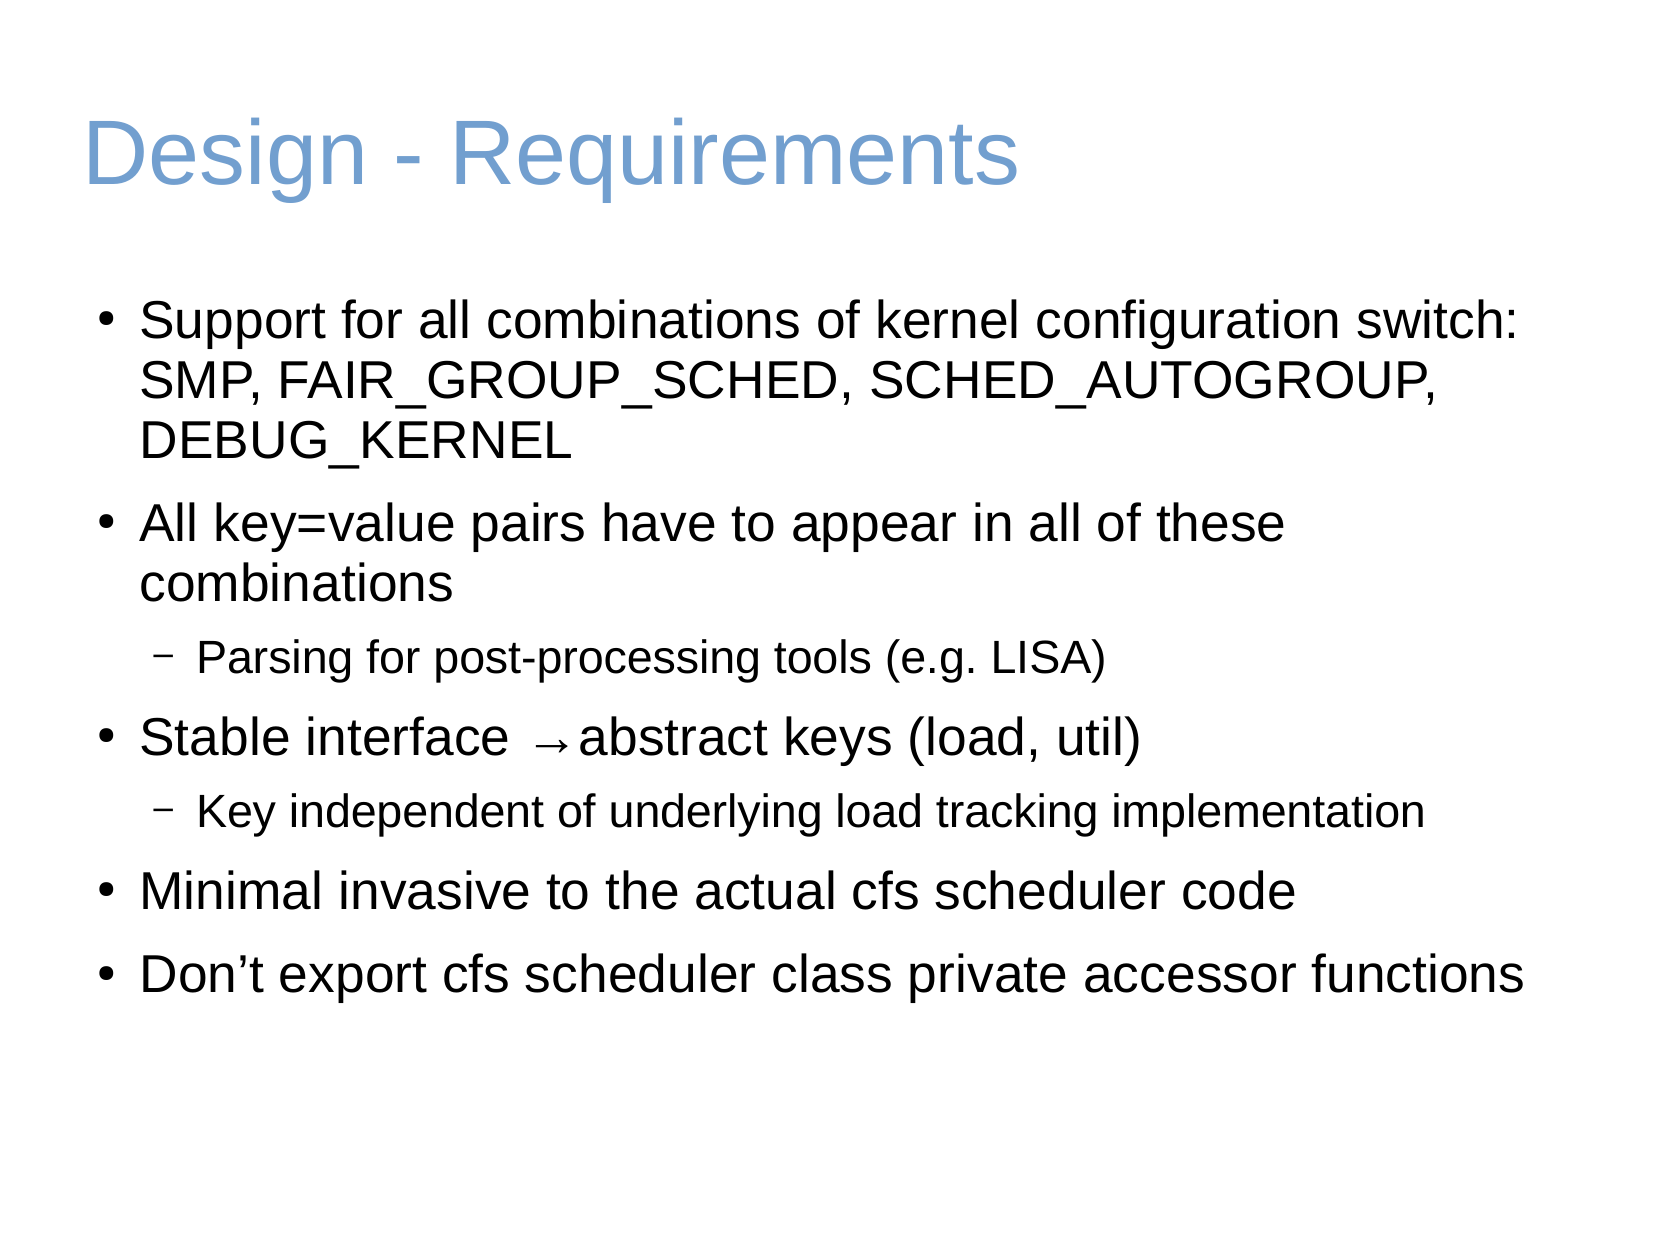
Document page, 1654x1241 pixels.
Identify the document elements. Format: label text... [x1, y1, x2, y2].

list Support for all combinations of kernel configuration switch: SMP, FAIR_GROUP_SCHED, SCHED_AUTOGROUP, DEBUG_KERNEL All key=value pairs have to appear in all of these combinations Parsing for post-processing tools (e.g. LISA) Stable interface →abstract keys (load, util) Key independent of underlying load tracking implementation Minimal invasive to the actual cfs scheduler code Don’t export cfs scheduler class private accessor functions [82, 290, 1571, 1010]
title Design - Requirements [82, 49, 1571, 257]
